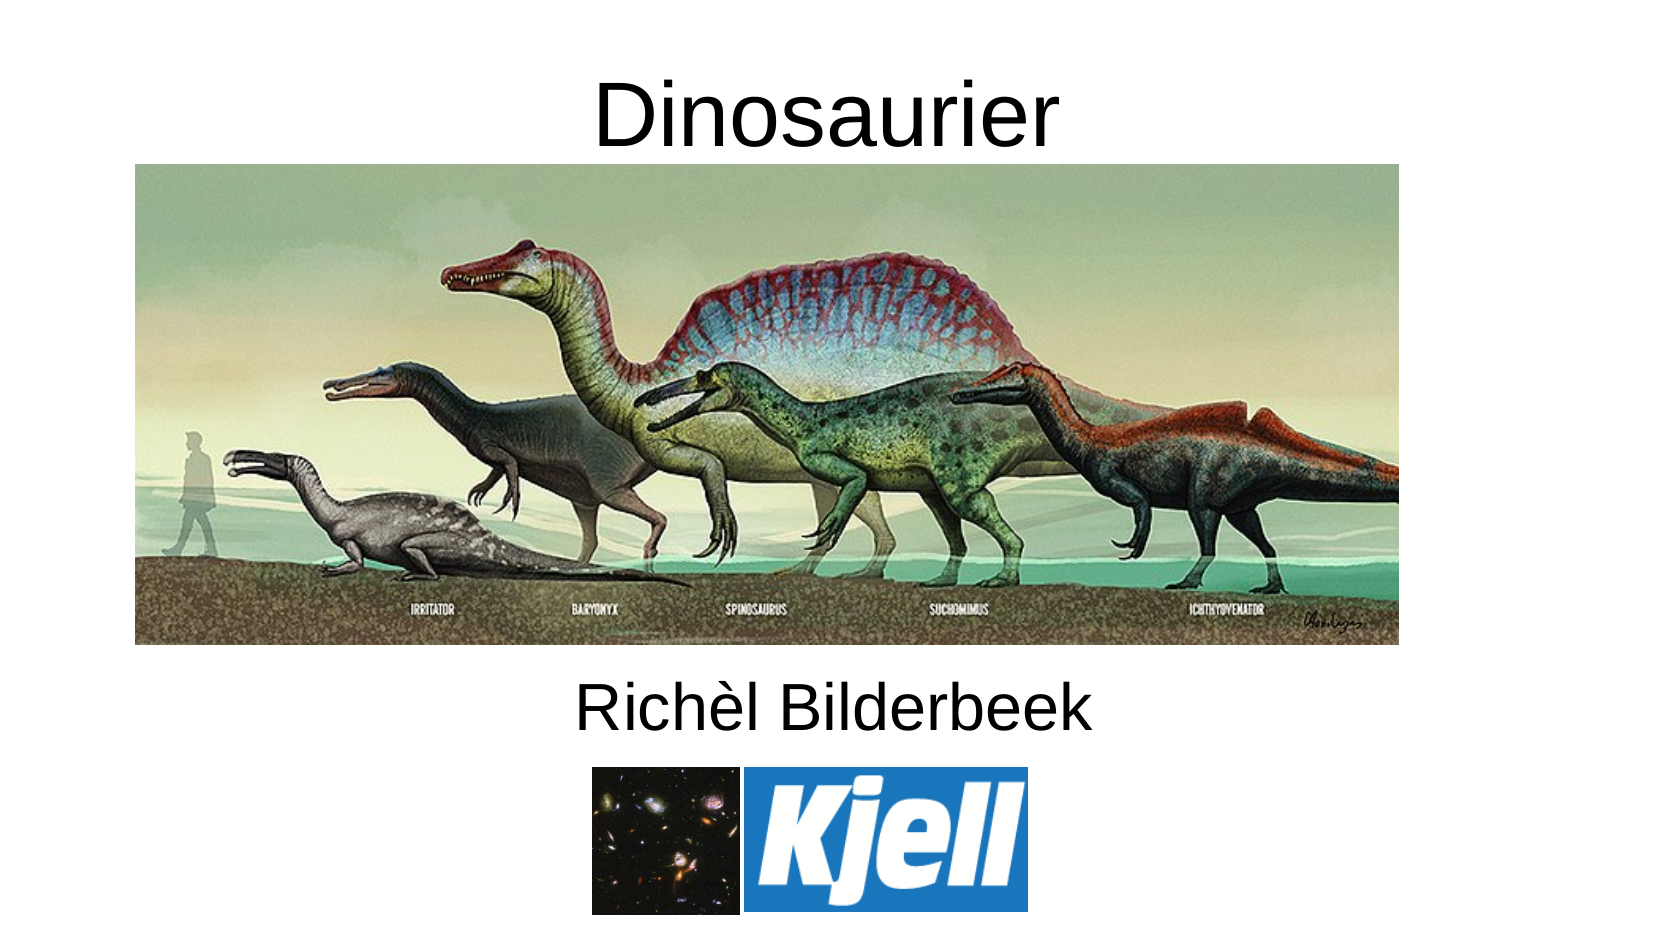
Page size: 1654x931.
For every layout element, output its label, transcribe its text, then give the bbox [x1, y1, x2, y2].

title Dinosaurier [82, 37, 1571, 193]
subtitle Richèl Bilderbeek [90, 662, 1579, 753]
picture [135, 164, 1399, 646]
picture [744, 767, 1028, 912]
picture [592, 767, 740, 916]
